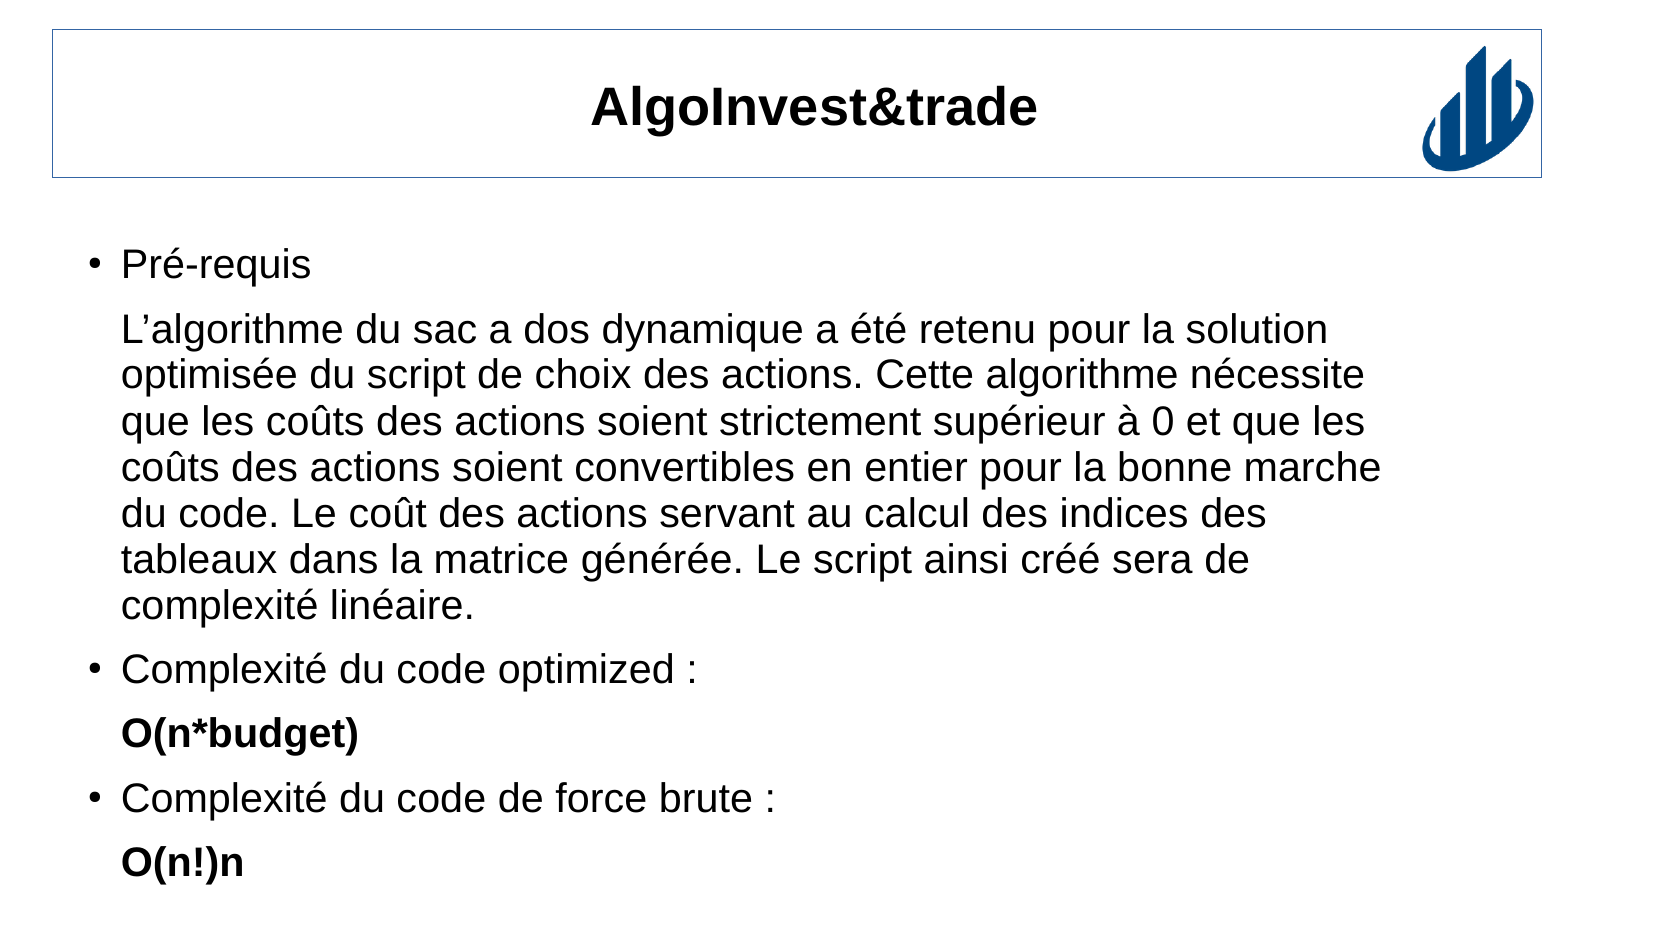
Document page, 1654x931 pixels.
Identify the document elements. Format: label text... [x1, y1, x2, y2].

text_box AlgoInvest&trade [52, 29, 1542, 178]
list Pré-requis L’algorithme du sac a dos dynamique a été retenu pour la solution optimisée du script de choix des actions. Cette algorithme nécessite que les coûts des actions soient strictement supérieur à 0 et que les coûts des actions soient convertibles en entier pour la bonne marche du code. Le coût des actions servant au calcul des indices des tableaux dans la matrice générée. Le script ainsi créé sera de complexité linéaire. Complexité du code optimized : O(n*budget) Complexité du code de force brute : O(n!)n [76, 178, 1418, 886]
